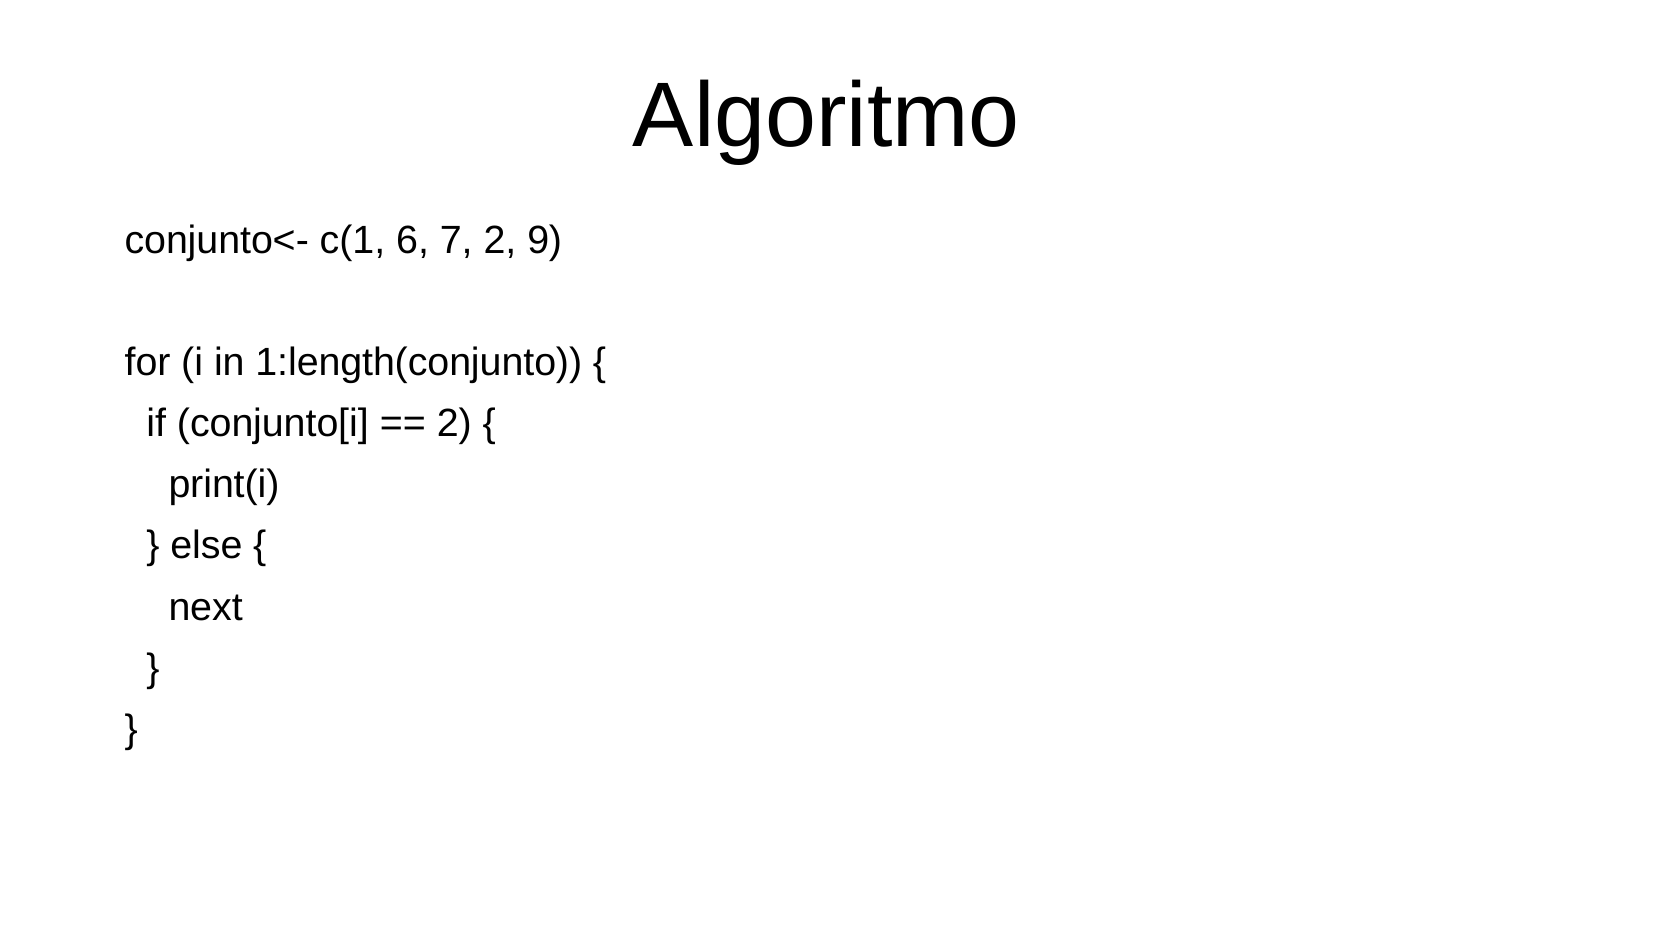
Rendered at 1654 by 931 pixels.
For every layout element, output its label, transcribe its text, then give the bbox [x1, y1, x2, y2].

title Algoritmo [82, 37, 1571, 193]
list conjunto<- c(1, 6, 7, 2, 9) for (i in 1:length(conjunto)) { if (conjunto[i] == 2) { print(i) } else { next } } [82, 217, 1571, 758]
